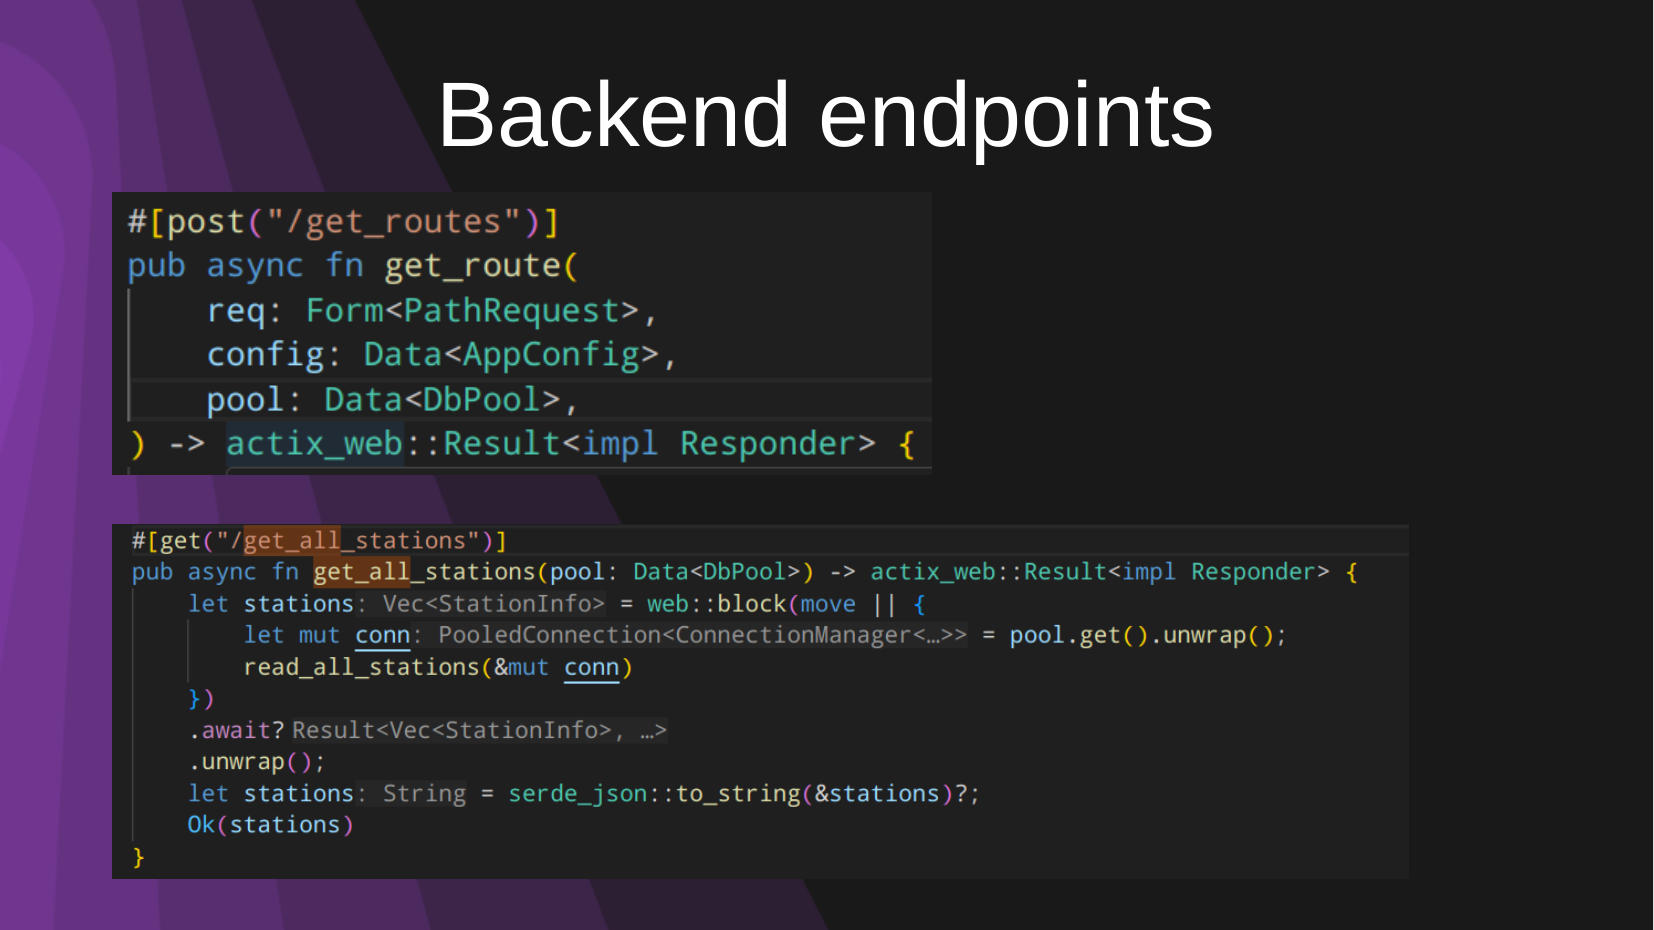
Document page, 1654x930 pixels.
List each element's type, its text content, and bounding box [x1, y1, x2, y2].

picture [0, 0, 1654, 930]
title Backend endpoints [82, 37, 1571, 193]
